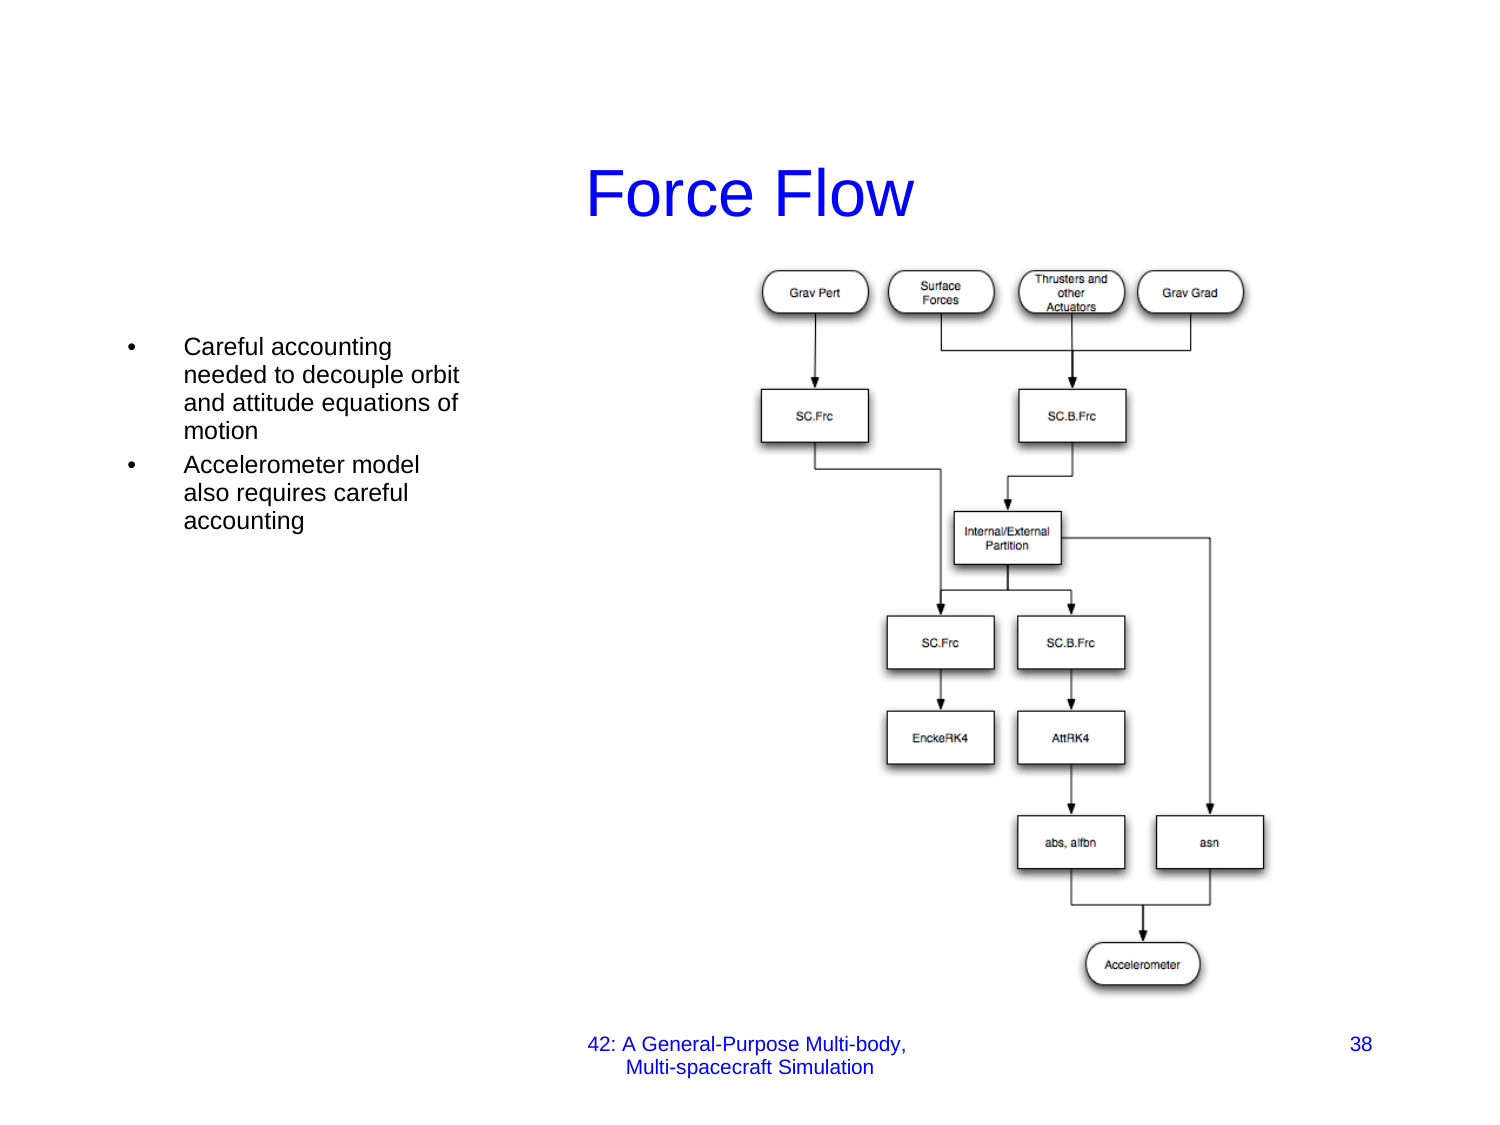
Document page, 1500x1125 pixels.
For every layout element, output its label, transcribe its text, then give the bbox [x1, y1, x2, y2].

list Careful accounting needed to decouple orbit and attitude equations of motion Accelerometer model also requires careful accounting [112, 324, 488, 588]
picture [748, 262, 1276, 1002]
title Force Flow [112, 99, 1388, 288]
